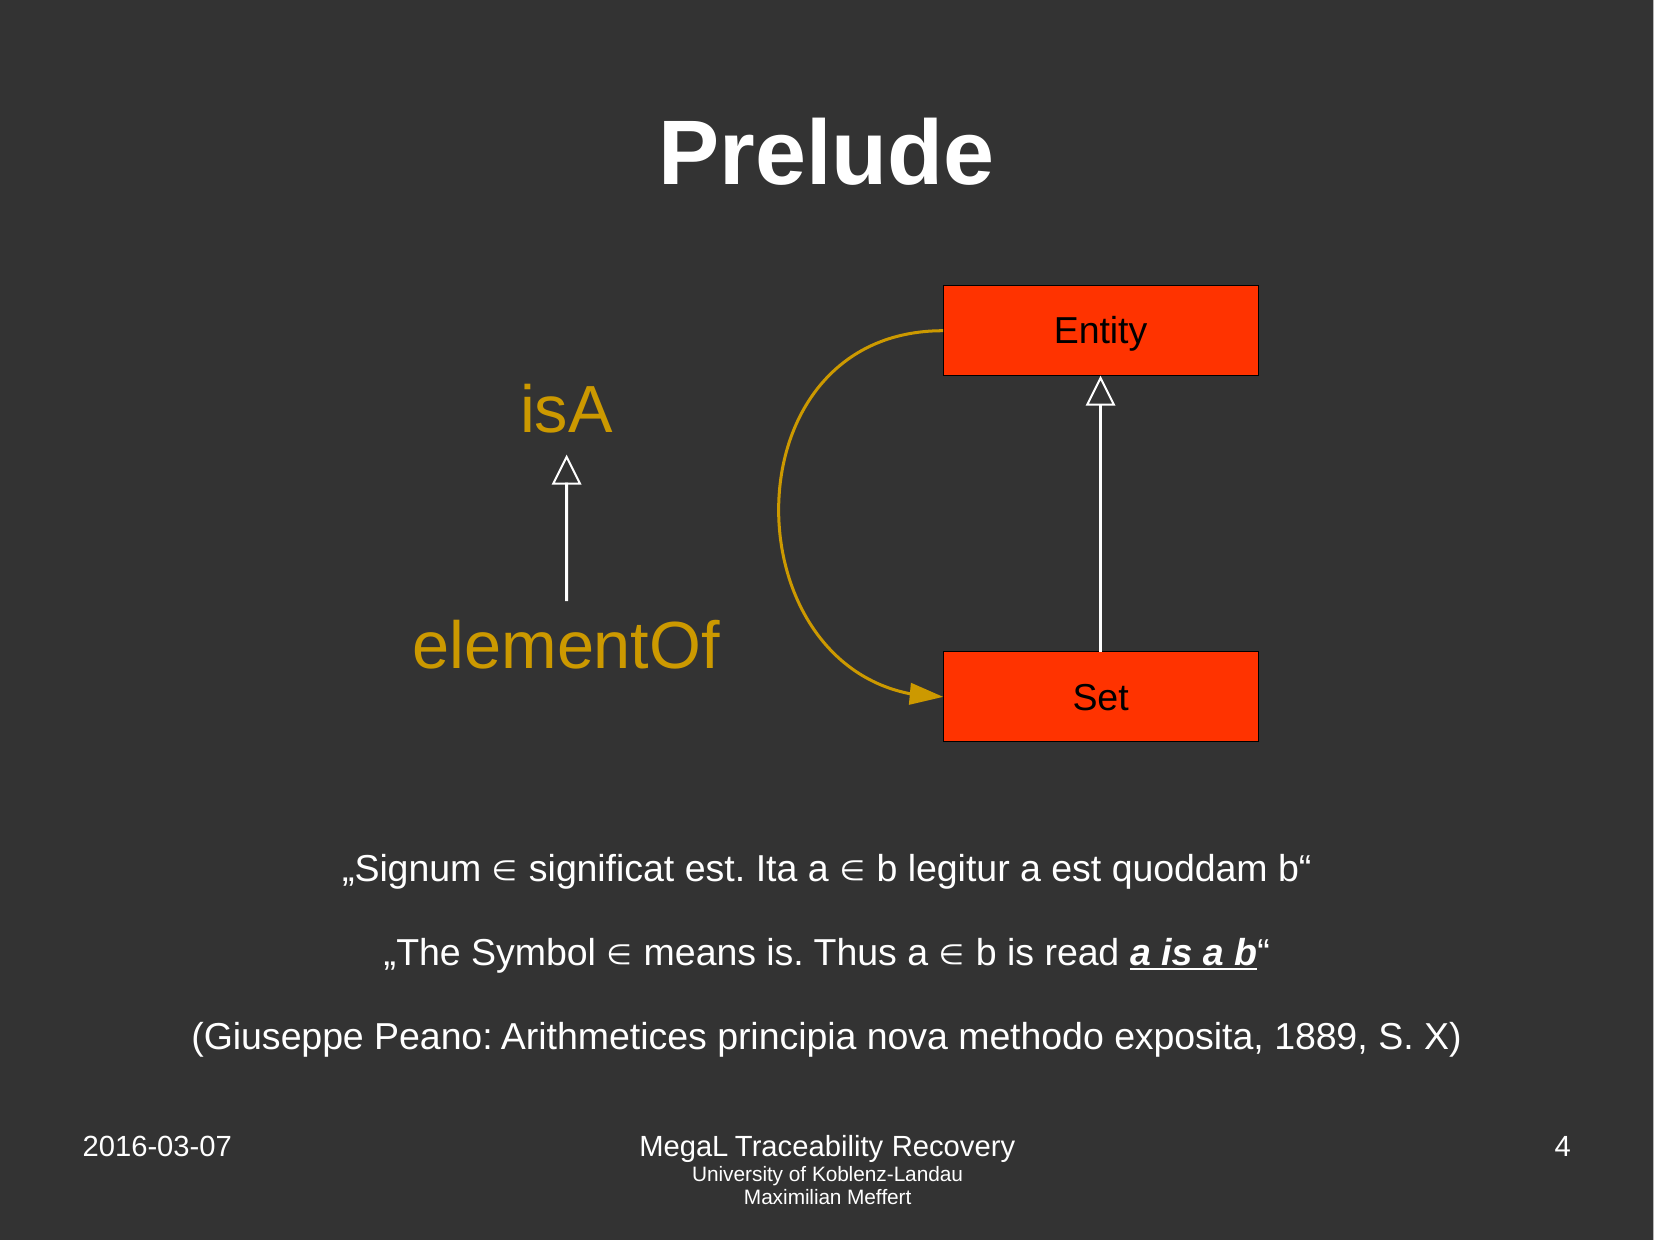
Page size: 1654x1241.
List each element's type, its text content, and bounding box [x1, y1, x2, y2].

title Prelude [82, 49, 1571, 257]
text_box Set [943, 651, 1259, 742]
text_box „Signum Î significat est. Ita a Î b legitur a est quoddam b“ „The Symbol Î means is. Thus a Î b is read a is a b“ (Giuseppe Peano: Arithmetices principia nova methodo exposita, 1889, S. X) [114, 840, 1540, 1079]
text_box elementOf [395, 601, 738, 691]
text_box Entity [943, 285, 1259, 376]
text_box isA [395, 364, 738, 455]
